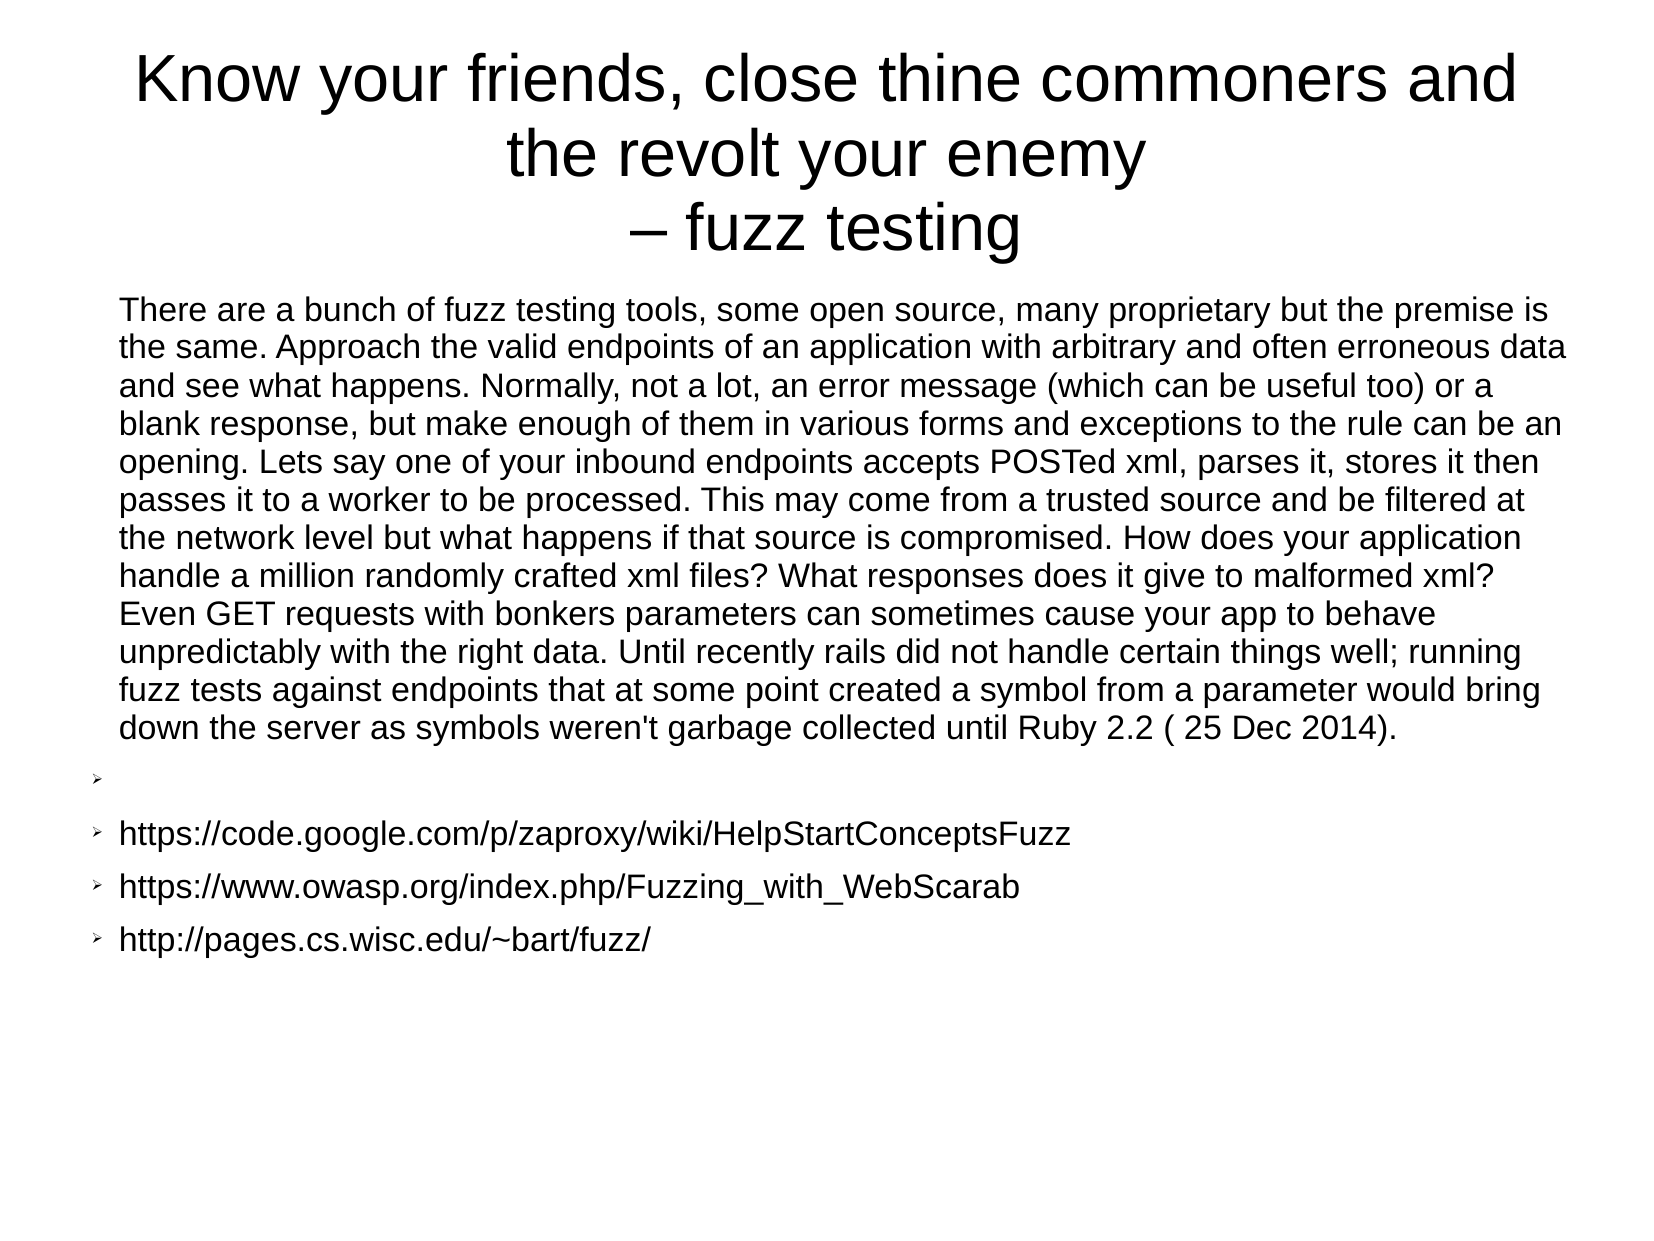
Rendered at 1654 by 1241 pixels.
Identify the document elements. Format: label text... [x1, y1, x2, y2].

title Know your friends, close thine commoners and the revolt your enemy – fuzz testing [82, 40, 1571, 266]
list There are a bunch of fuzz testing tools, some open source, many proprietary but the premise is the same. Approach the valid endpoints of an application with arbitrary and often erroneous data and see what happens. Normally, not a lot, an error message (which can be useful too) or a blank response, but make enough of them in various forms and exceptions to the rule can be an opening. Lets say one of your inbound endpoints accepts POSTed xml, parses it, stores it then passes it to a worker to be processed. This may come from a trusted source and be filtered at the network level but what happens if that source is compromised. How does your application handle a million randomly crafted xml files? What responses does it give to malformed xml? Even GET requests with bonkers parameters can sometimes cause your app to behave unpredictably with the right data. Until recently rails did not handle certain things well; running fuzz tests against endpoints that at some point created a symbol from a parameter would bring down the server as symbols weren't garbage collected until Ruby 2.2 ( 25 Dec 2014). https://code.google.com/p/zaproxy/wiki/HelpStartConceptsFuzz https://www.owasp.org/index.php/Fuzzing_with_WebScarab http://pages.cs.wisc.edu/~bart/fuzz/ [82, 290, 1571, 1010]
